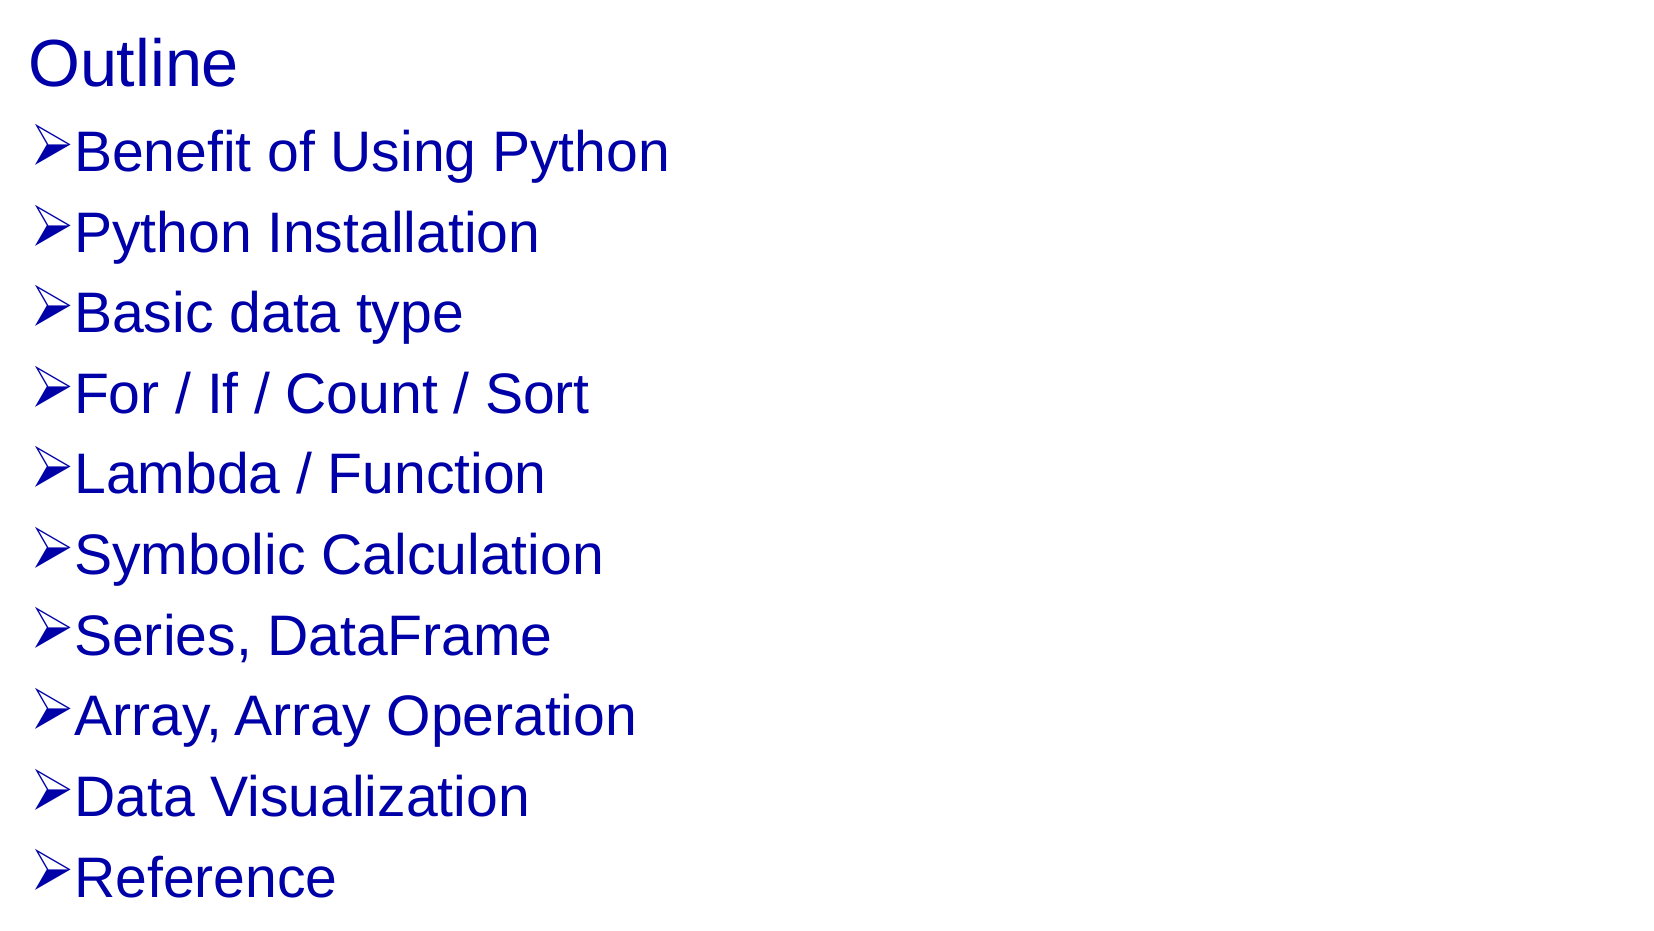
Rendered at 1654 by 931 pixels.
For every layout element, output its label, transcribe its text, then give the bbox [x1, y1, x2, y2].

title Outline [28, 21, 1626, 106]
list Benefit of Using Python Python Installation Basic data type For / If / Count / Sort Lambda / Function Symbolic Calculation Series, DataFrame Array, Array Operation Data Visualization Reference [30, 120, 1645, 916]
